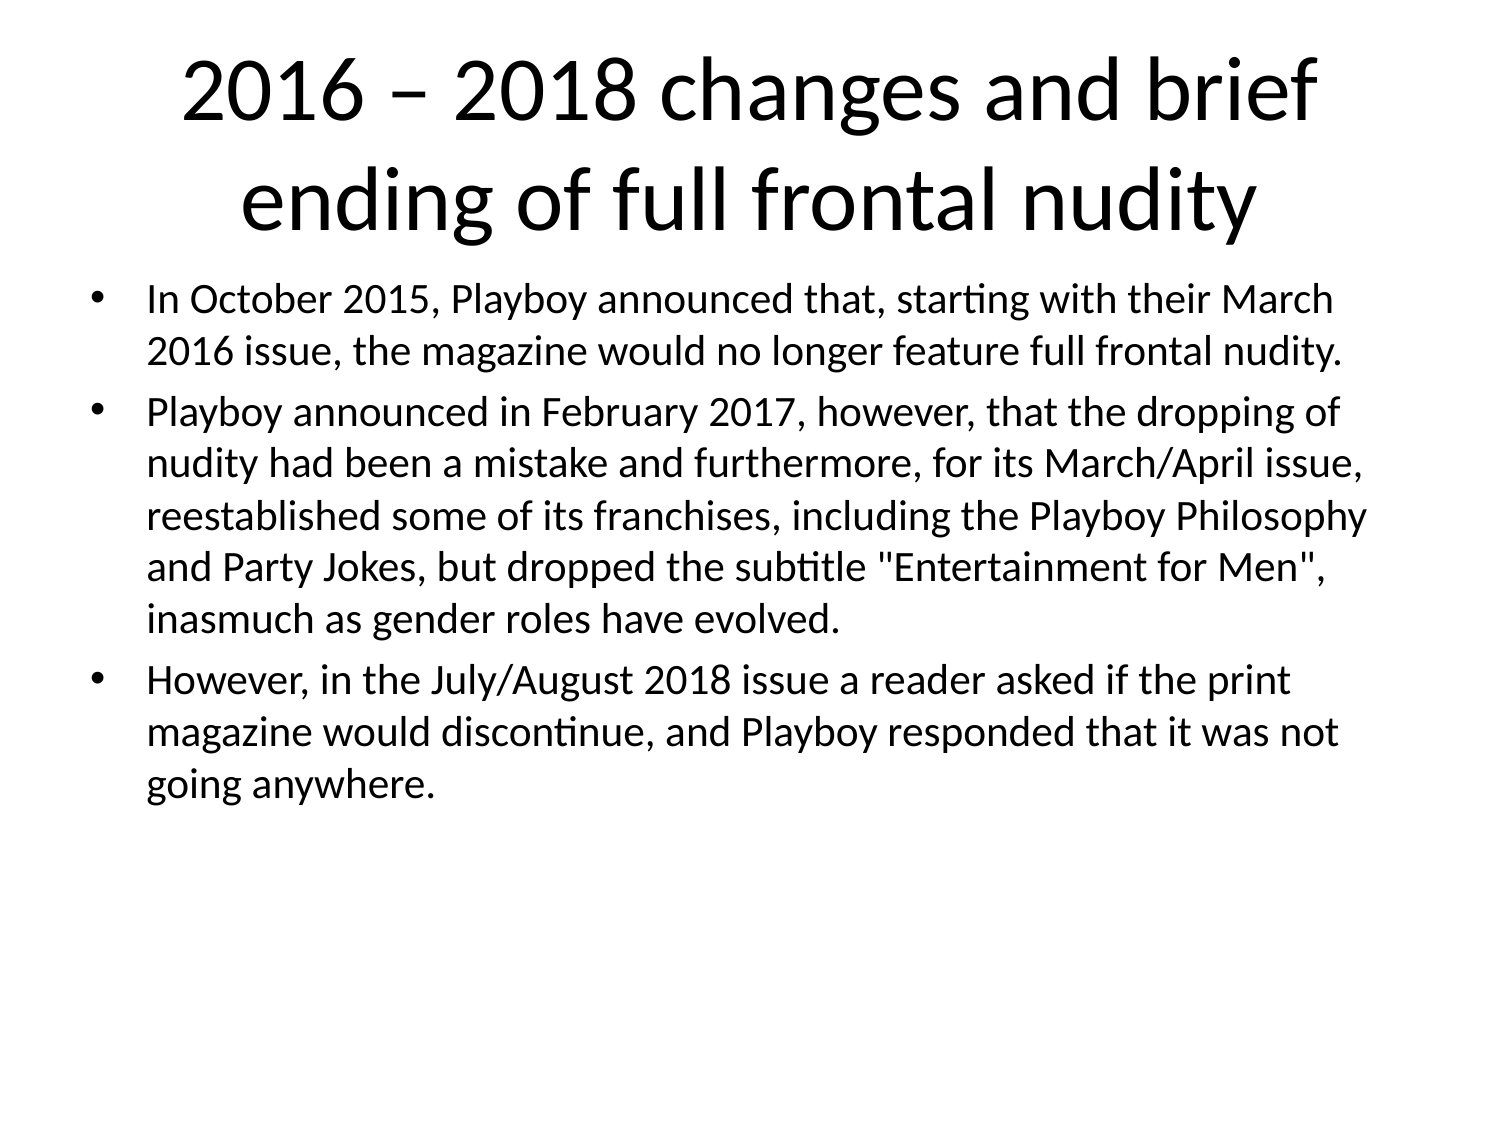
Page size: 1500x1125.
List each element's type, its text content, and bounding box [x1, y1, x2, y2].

list In October 2015, Playboy announced that, starting with their March 2016 issue, the magazine would no longer feature full frontal nudity. Playboy announced in February 2017, however, that the dropping of nudity had been a mistake and furthermore, for its March/April issue, reestablished some of its franchises, including the Playboy Philosophy and Party Jokes, but dropped the subtitle "Entertainment for Men", inasmuch as gender roles have evolved. However, in the July/August 2018 issue a reader asked if the print magazine would discontinue, and Playboy responded that it was not going anywhere. [75, 262, 1425, 1005]
title 2016 – 2018 changes and brief ending of full frontal nudity [75, 45, 1425, 233]
